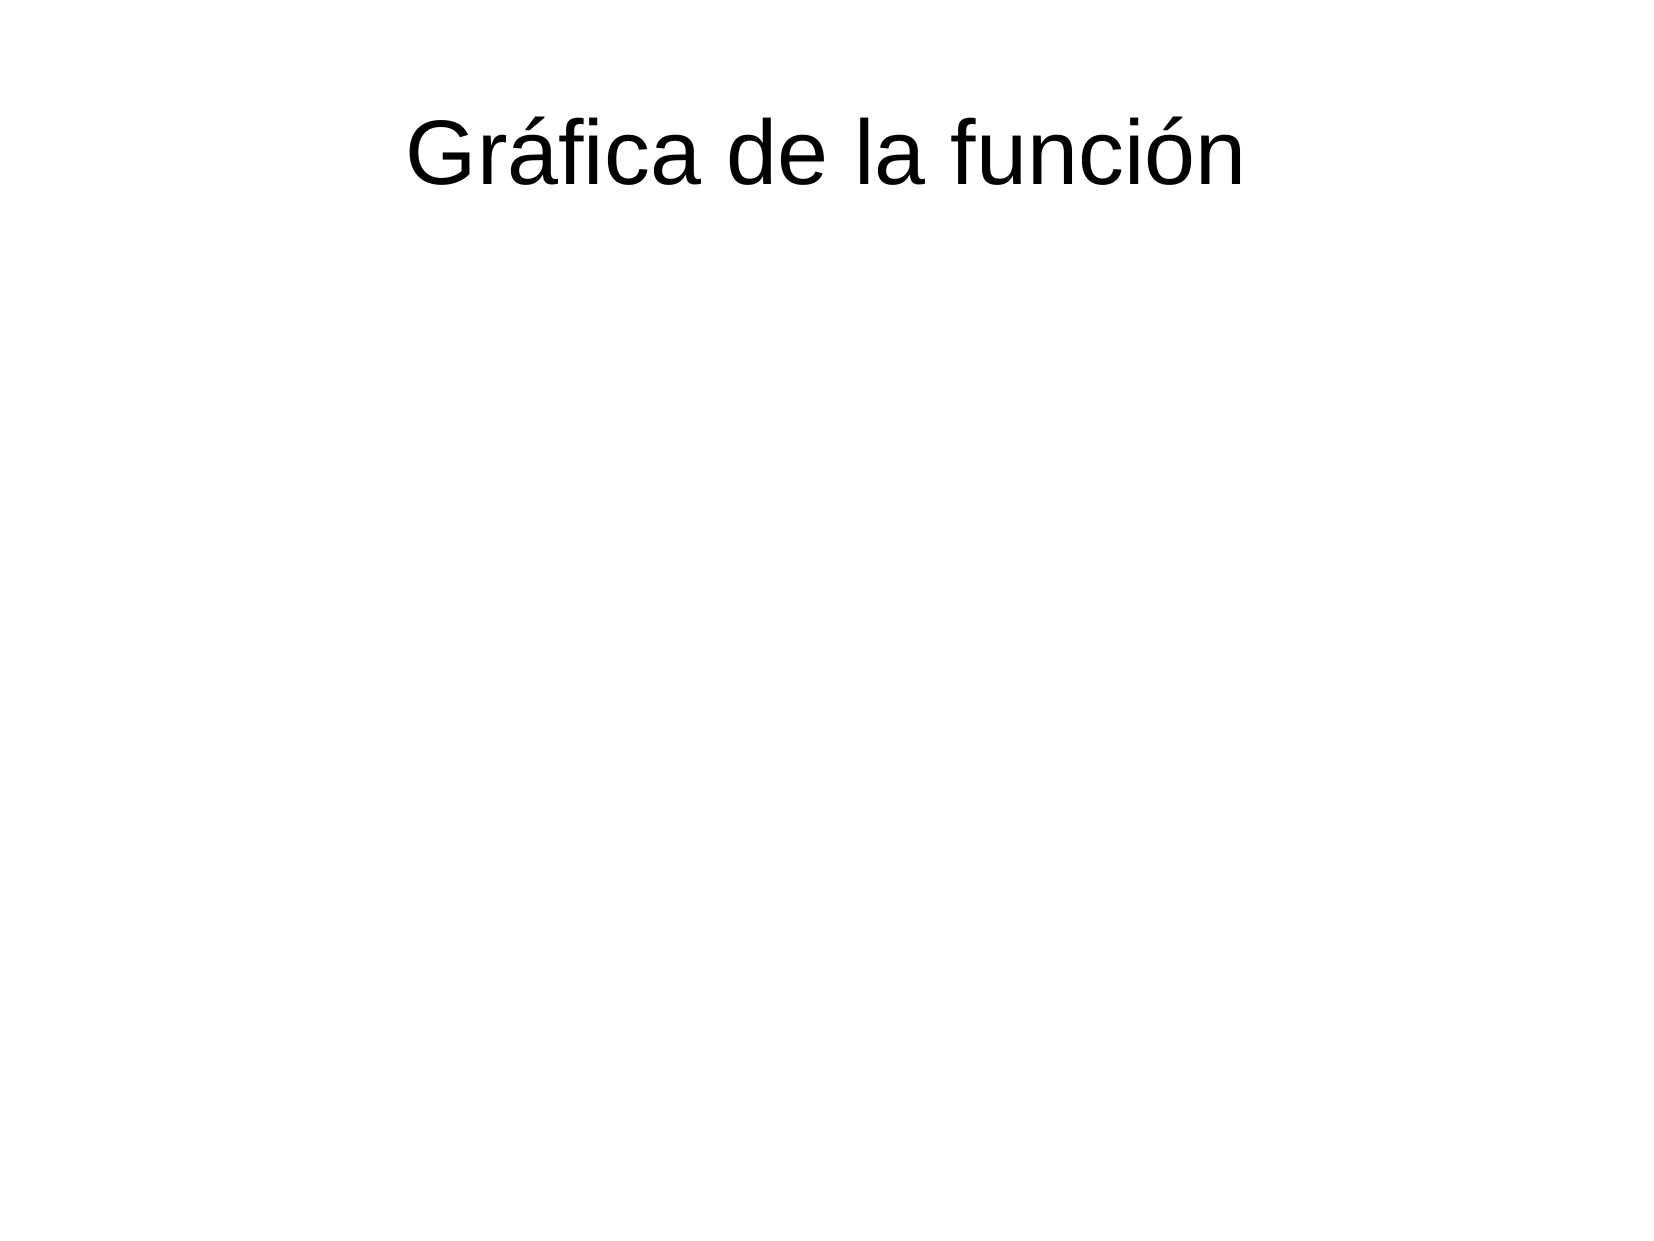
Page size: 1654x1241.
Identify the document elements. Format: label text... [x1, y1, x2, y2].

title Gráfica de la función [82, 49, 1571, 257]
